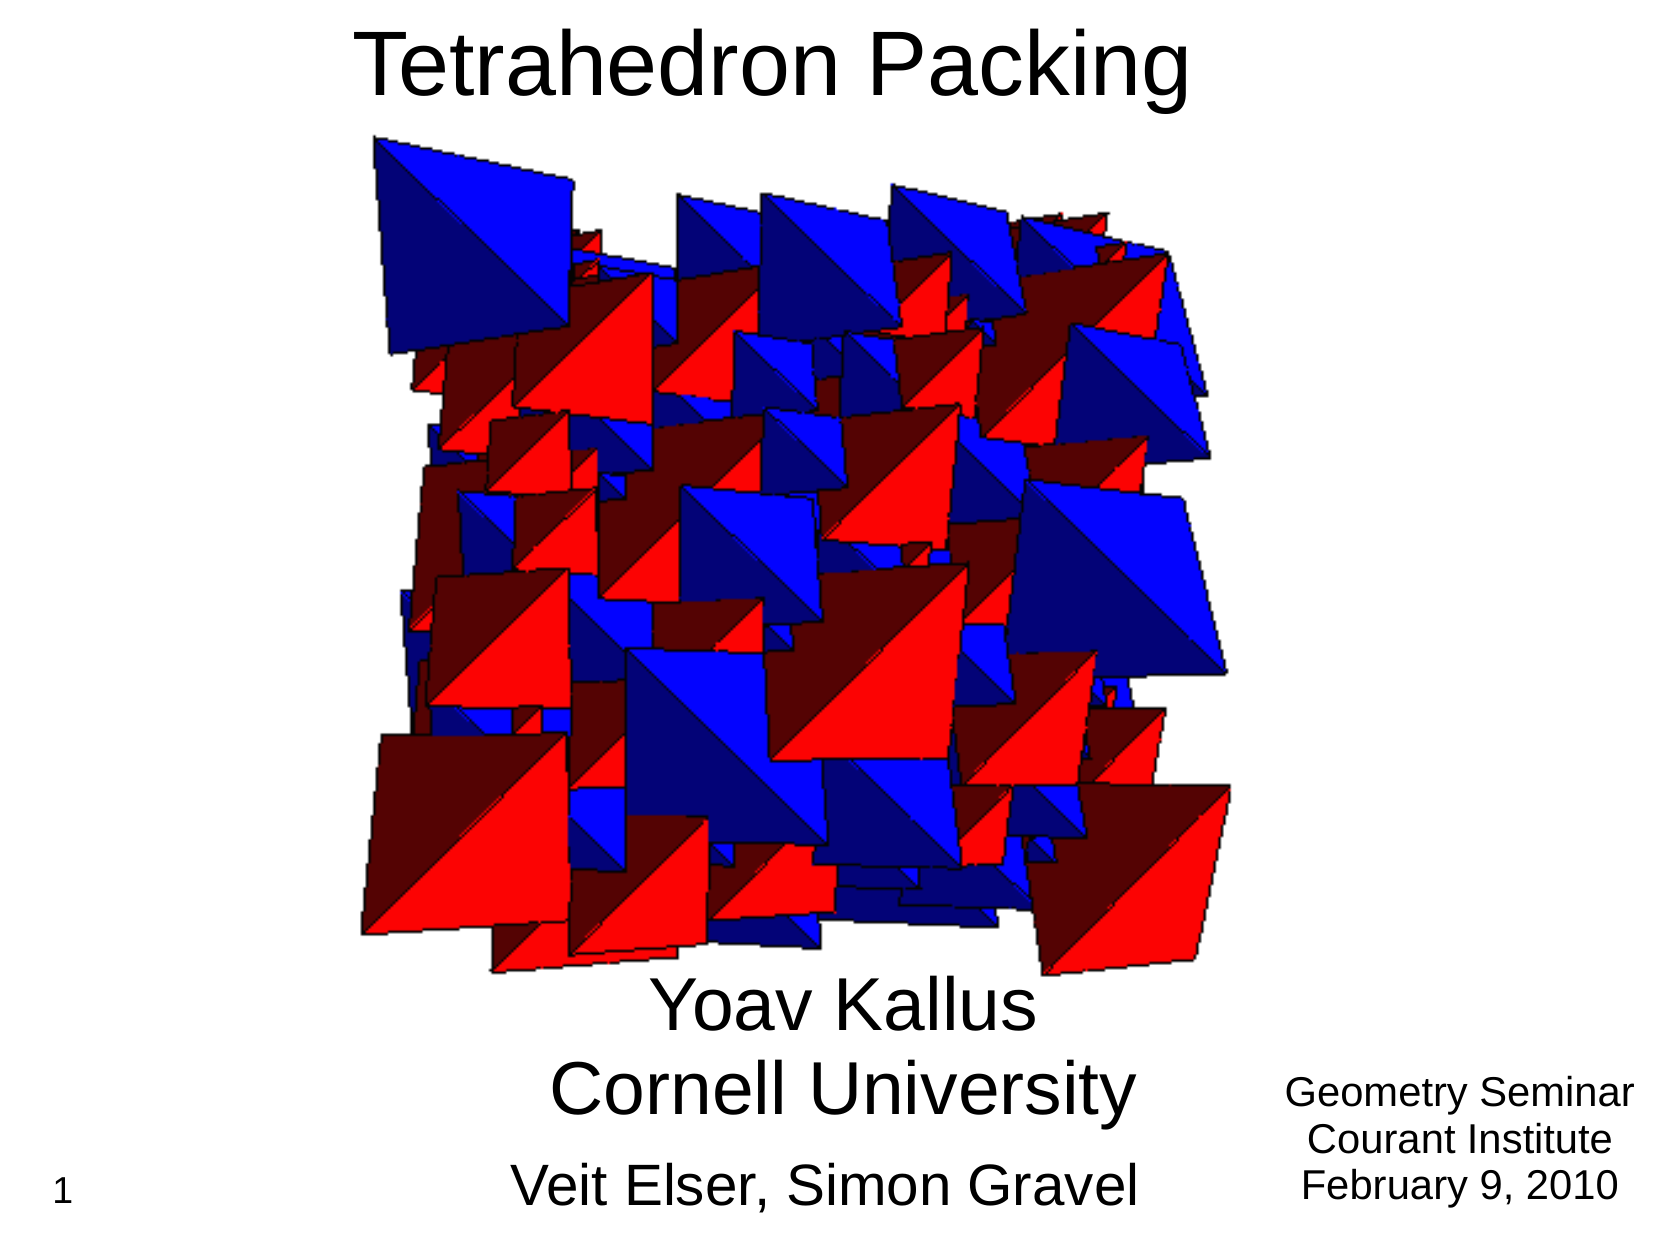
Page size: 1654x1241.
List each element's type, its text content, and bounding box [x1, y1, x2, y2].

text_box Veit Elser, Simon Gravel [406, 1145, 1245, 1241]
text_box Yoav Kallus Cornell University [300, 955, 1388, 1138]
text_box Tetrahedron Packing [337, 5, 1313, 226]
text_box Geometry Seminar Courant Institute February 9, 2010 [1269, 1061, 1651, 1217]
text_box 1 [37, 1162, 88, 1220]
picture [337, 226, 1256, 955]
